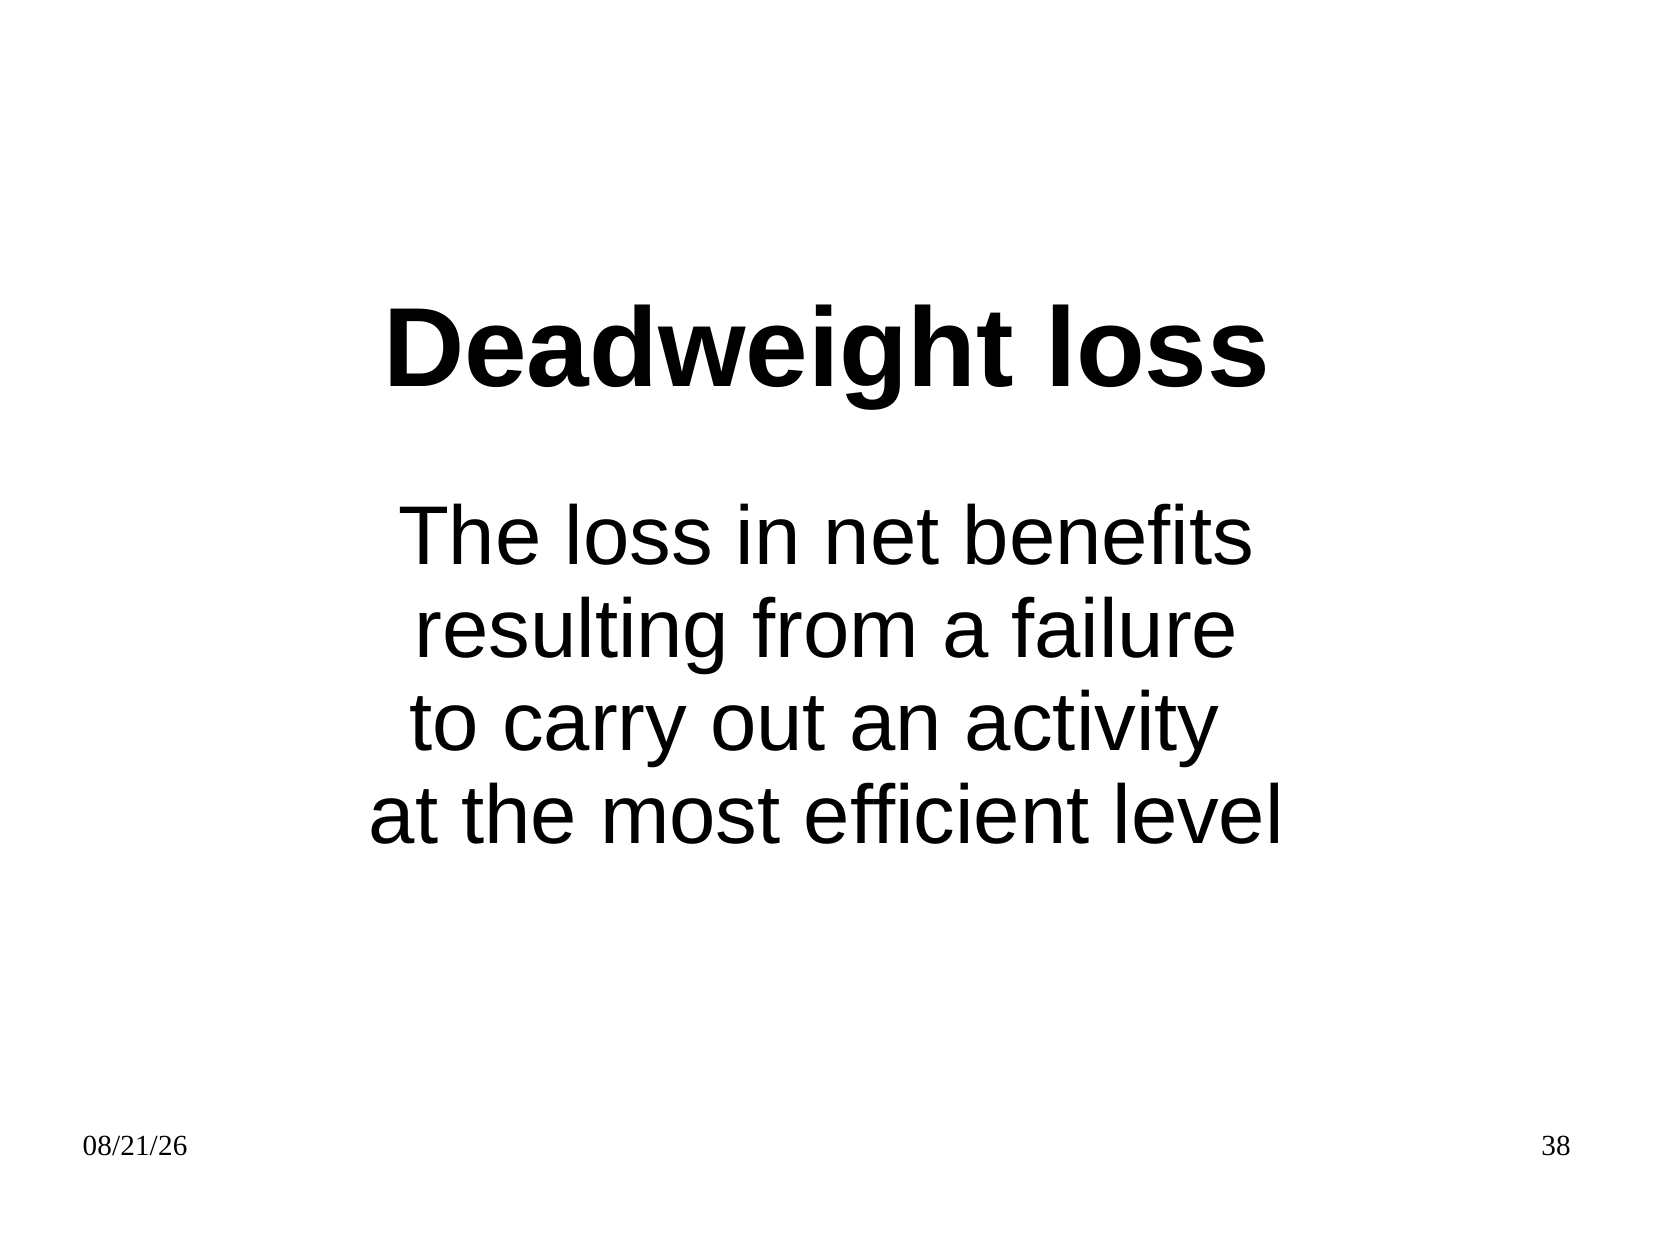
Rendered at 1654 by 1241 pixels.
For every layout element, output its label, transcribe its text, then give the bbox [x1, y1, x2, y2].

subtitle The loss in net benefits resulting from a failure to carry out an activity at the most efficient level [82, 488, 1571, 862]
title Deadweight loss [82, 244, 1571, 452]
